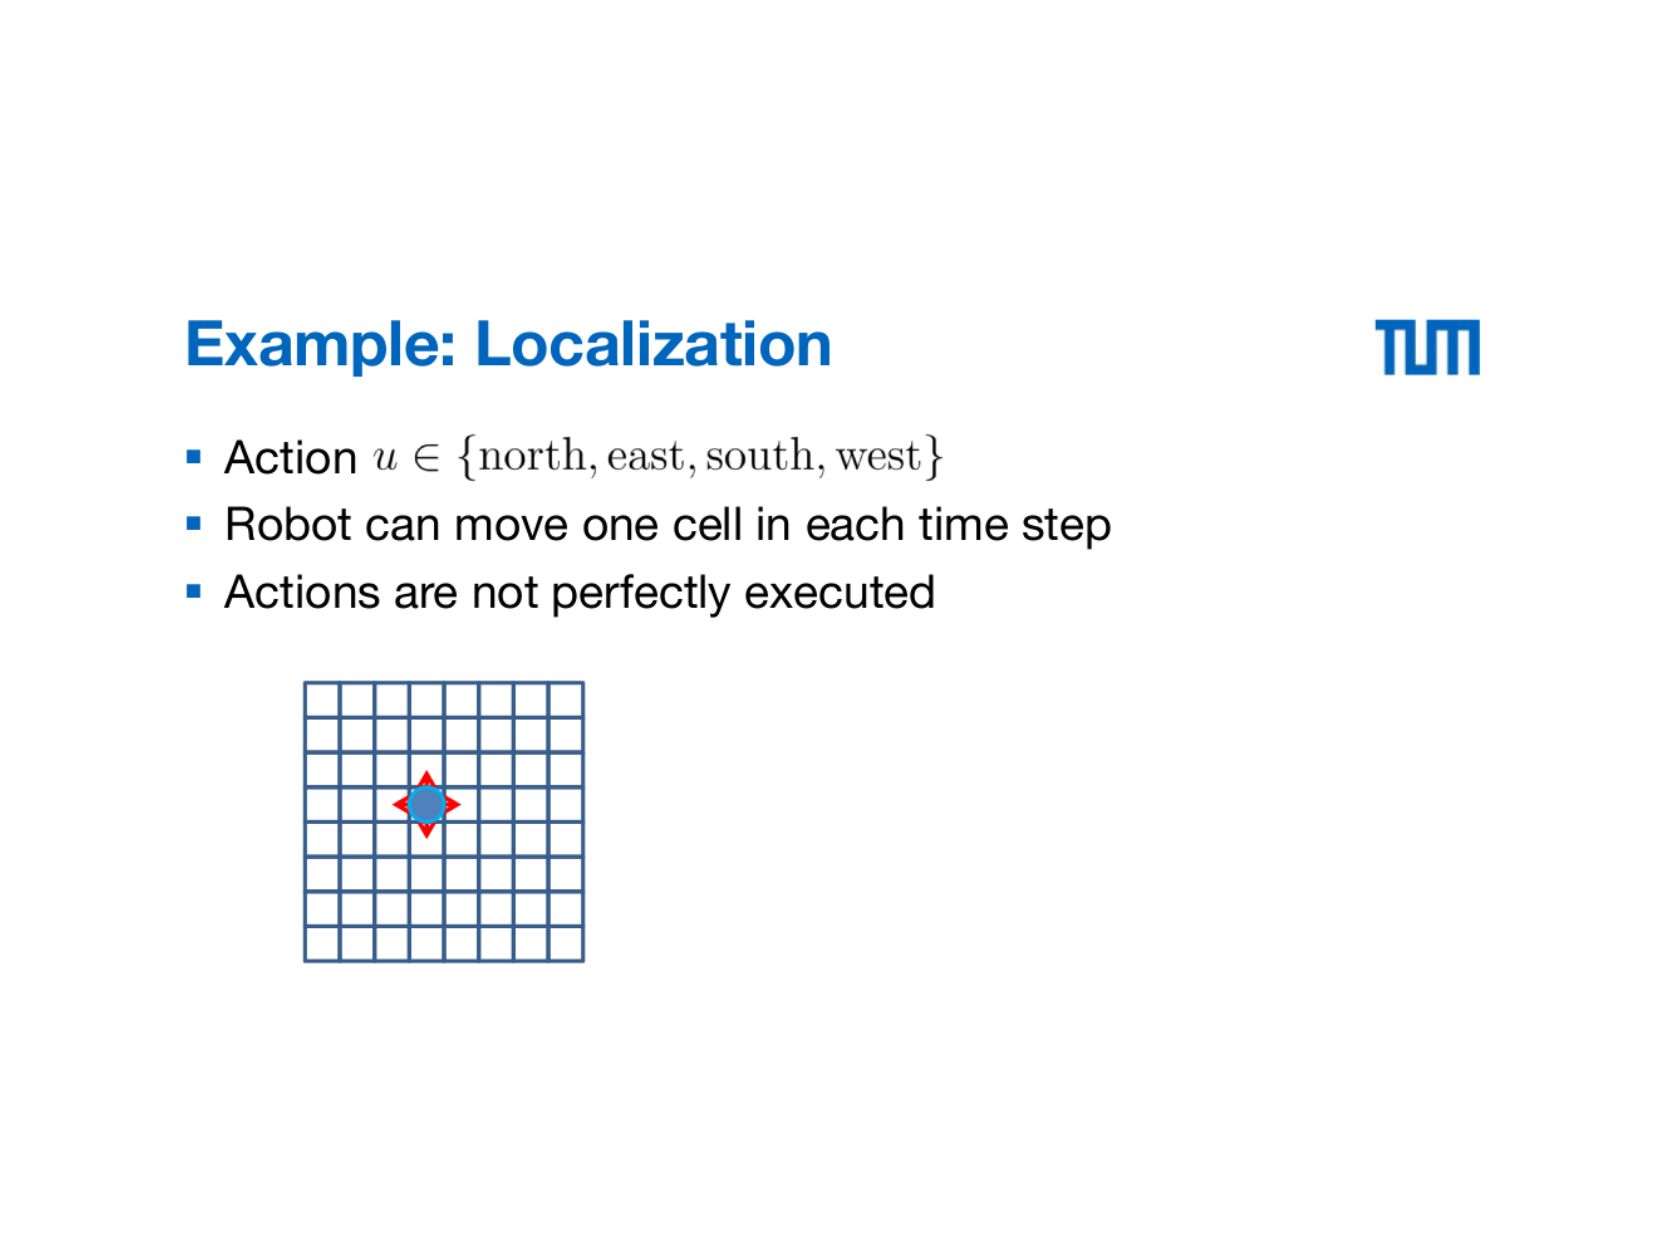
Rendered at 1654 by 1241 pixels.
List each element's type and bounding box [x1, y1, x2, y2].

picture [129, 290, 1524, 1010]
